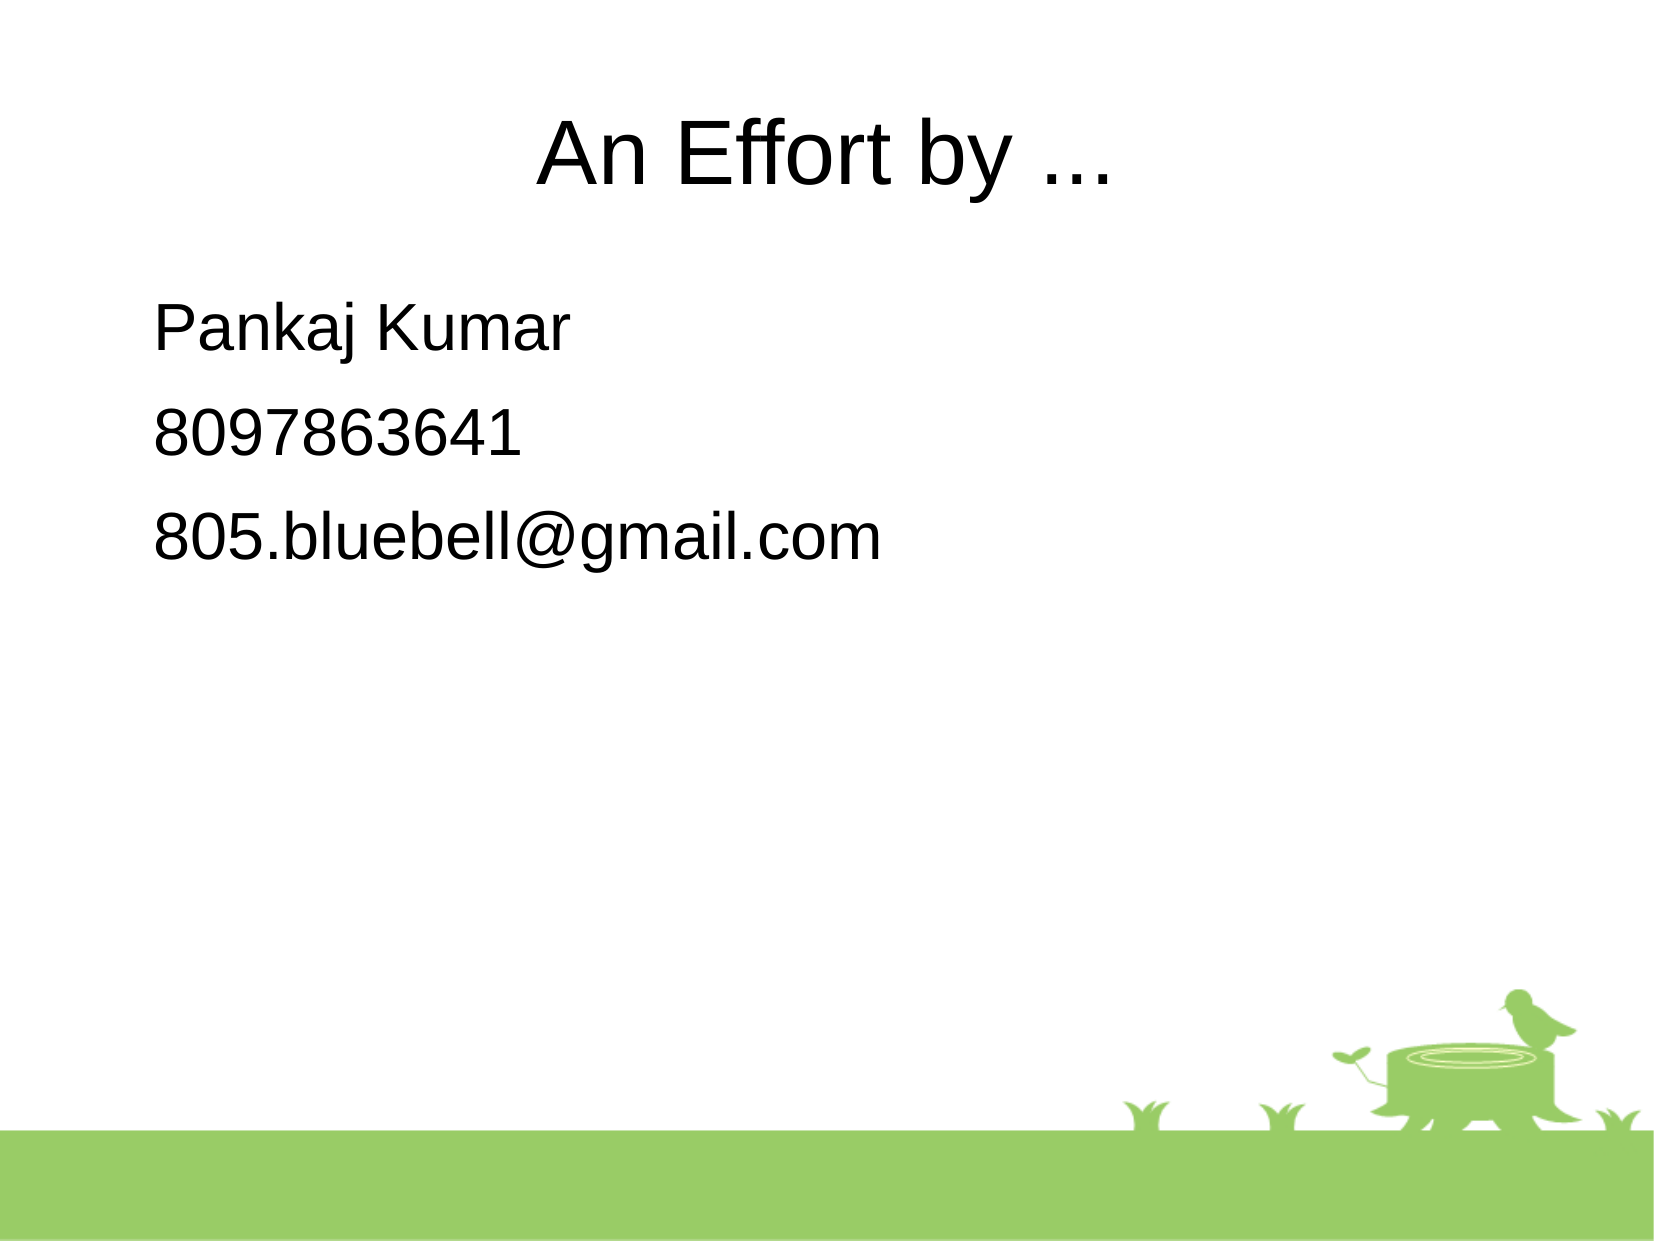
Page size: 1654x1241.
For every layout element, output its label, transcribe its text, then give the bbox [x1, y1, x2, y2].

title An Effort by ... [82, 49, 1571, 257]
picture [0, 0, 1654, 1241]
list Pankaj Kumar 8097863641 805.bluebell@gmail.com [82, 290, 1571, 1010]
